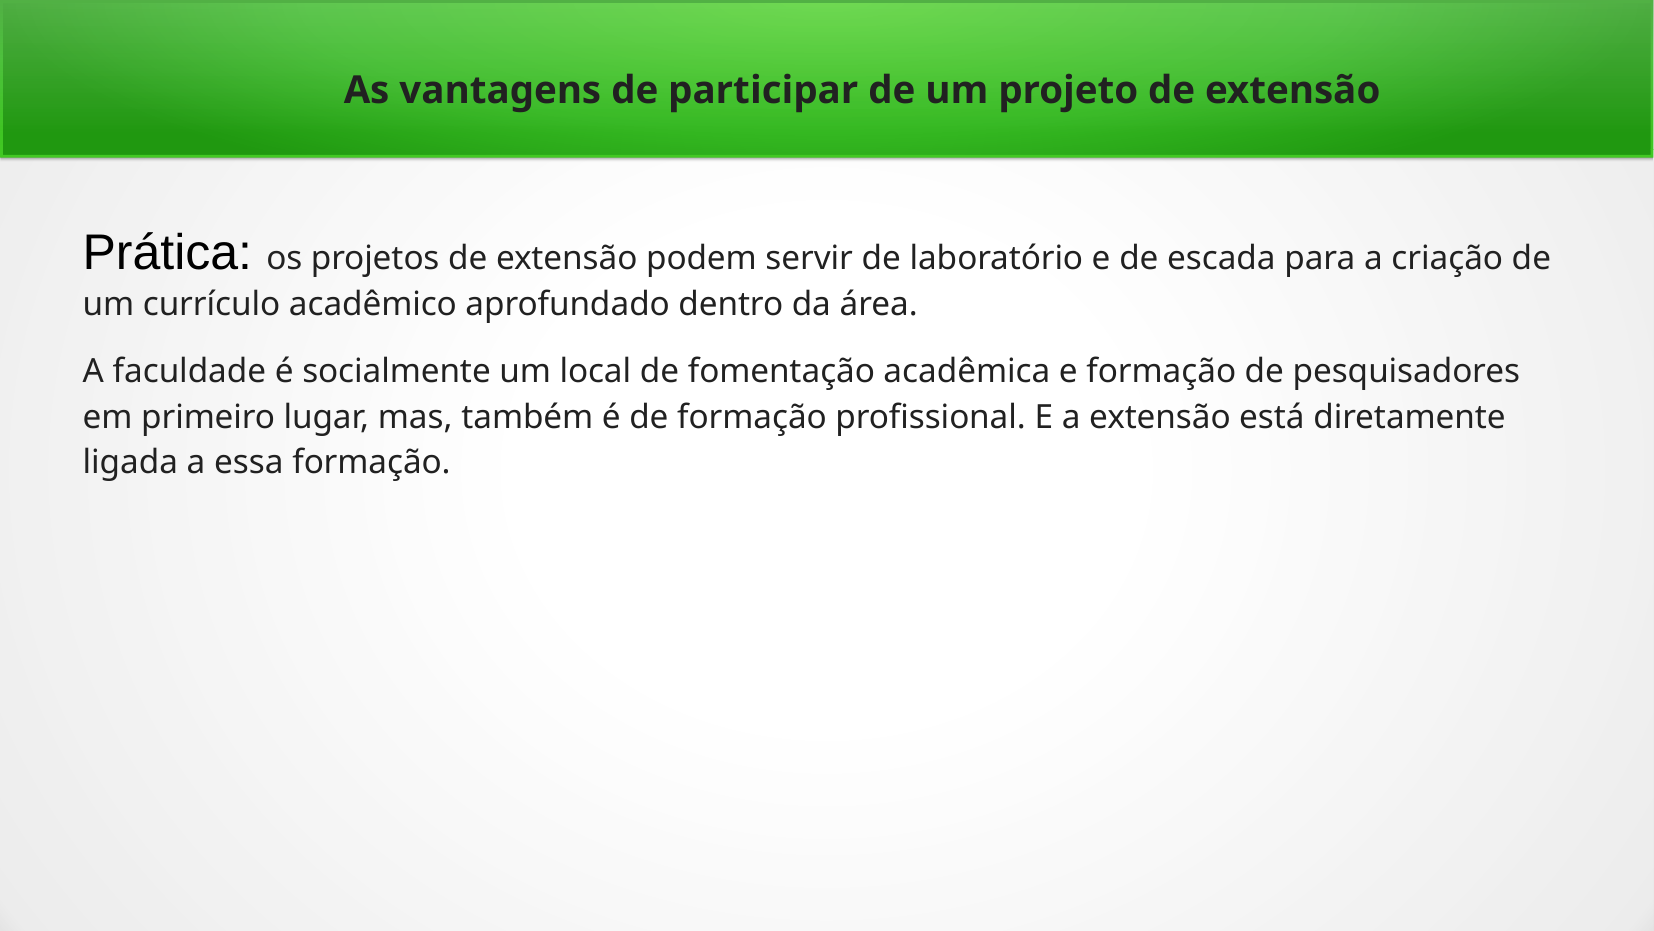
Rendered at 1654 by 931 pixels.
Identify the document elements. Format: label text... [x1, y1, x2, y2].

list Prática: os projetos de extensão podem servir de laboratório e de escada para a criação de um currículo acadêmico aprofundado dentro da área. A faculdade é socialmente um local de fomentação acadêmica e formação de pesquisadores em primeiro lugar, mas, também é de formação profissional. E a extensão está diretamente ligada a essa formação. [82, 224, 1571, 764]
title As vantagens de participar de um projeto de extensão [82, 35, 1571, 142]
